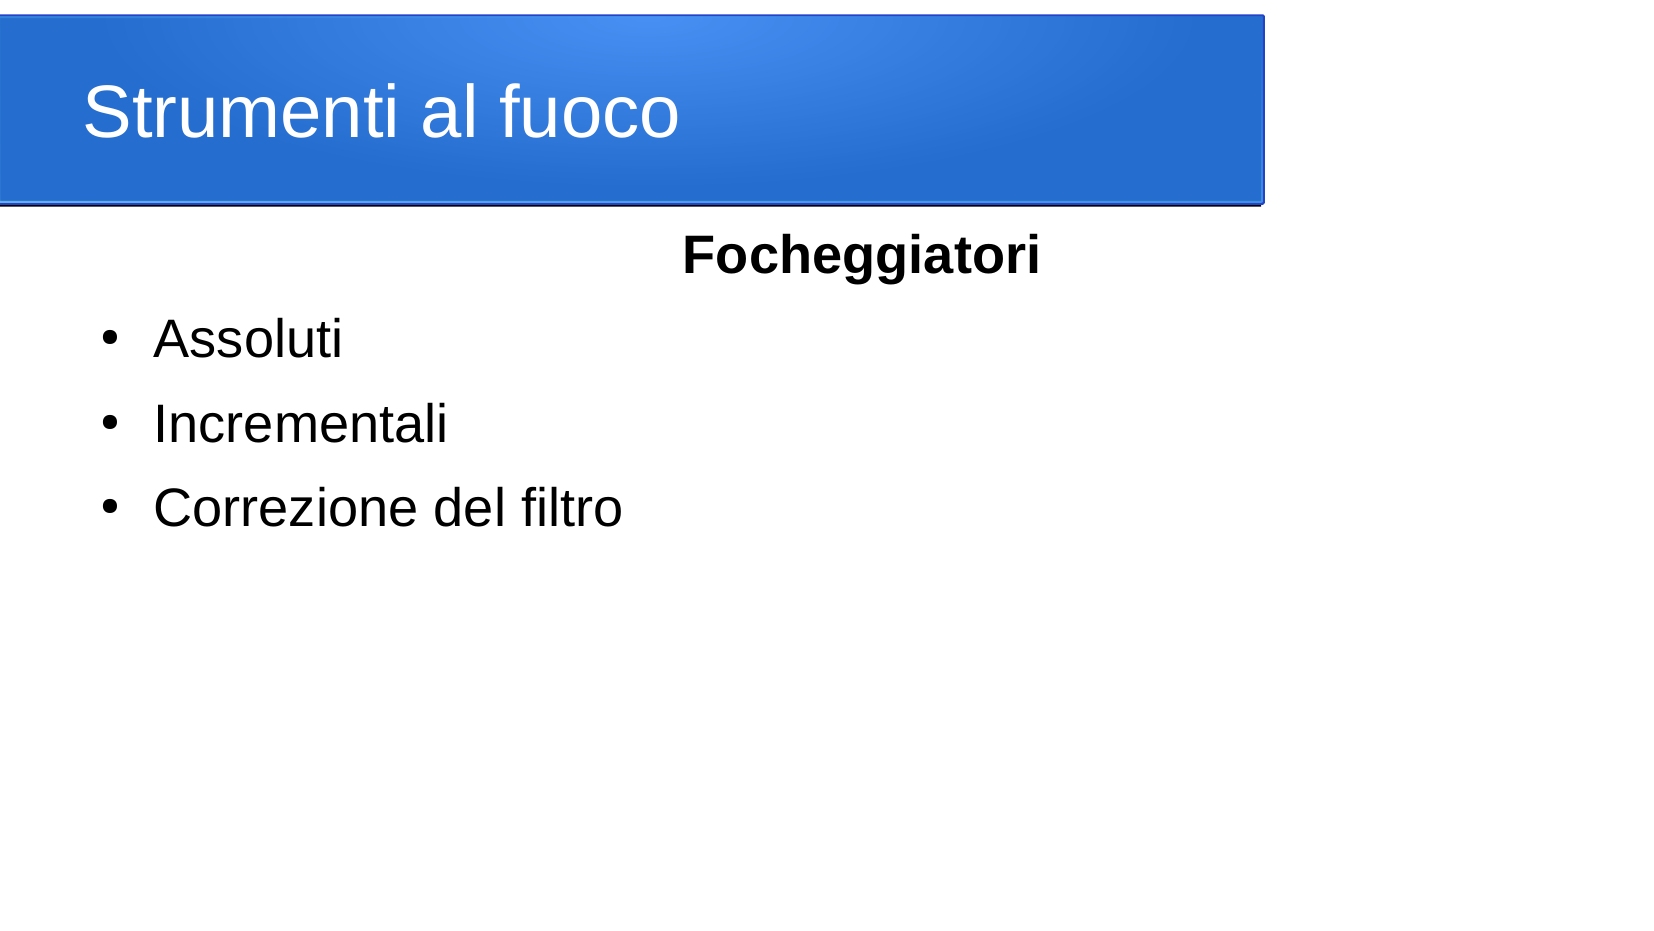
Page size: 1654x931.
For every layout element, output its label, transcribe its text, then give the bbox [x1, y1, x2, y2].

list Focheggiatori Assoluti Incrementali Correzione del filtro [82, 224, 1571, 764]
title Strumenti al fuoco [82, 35, 1235, 189]
